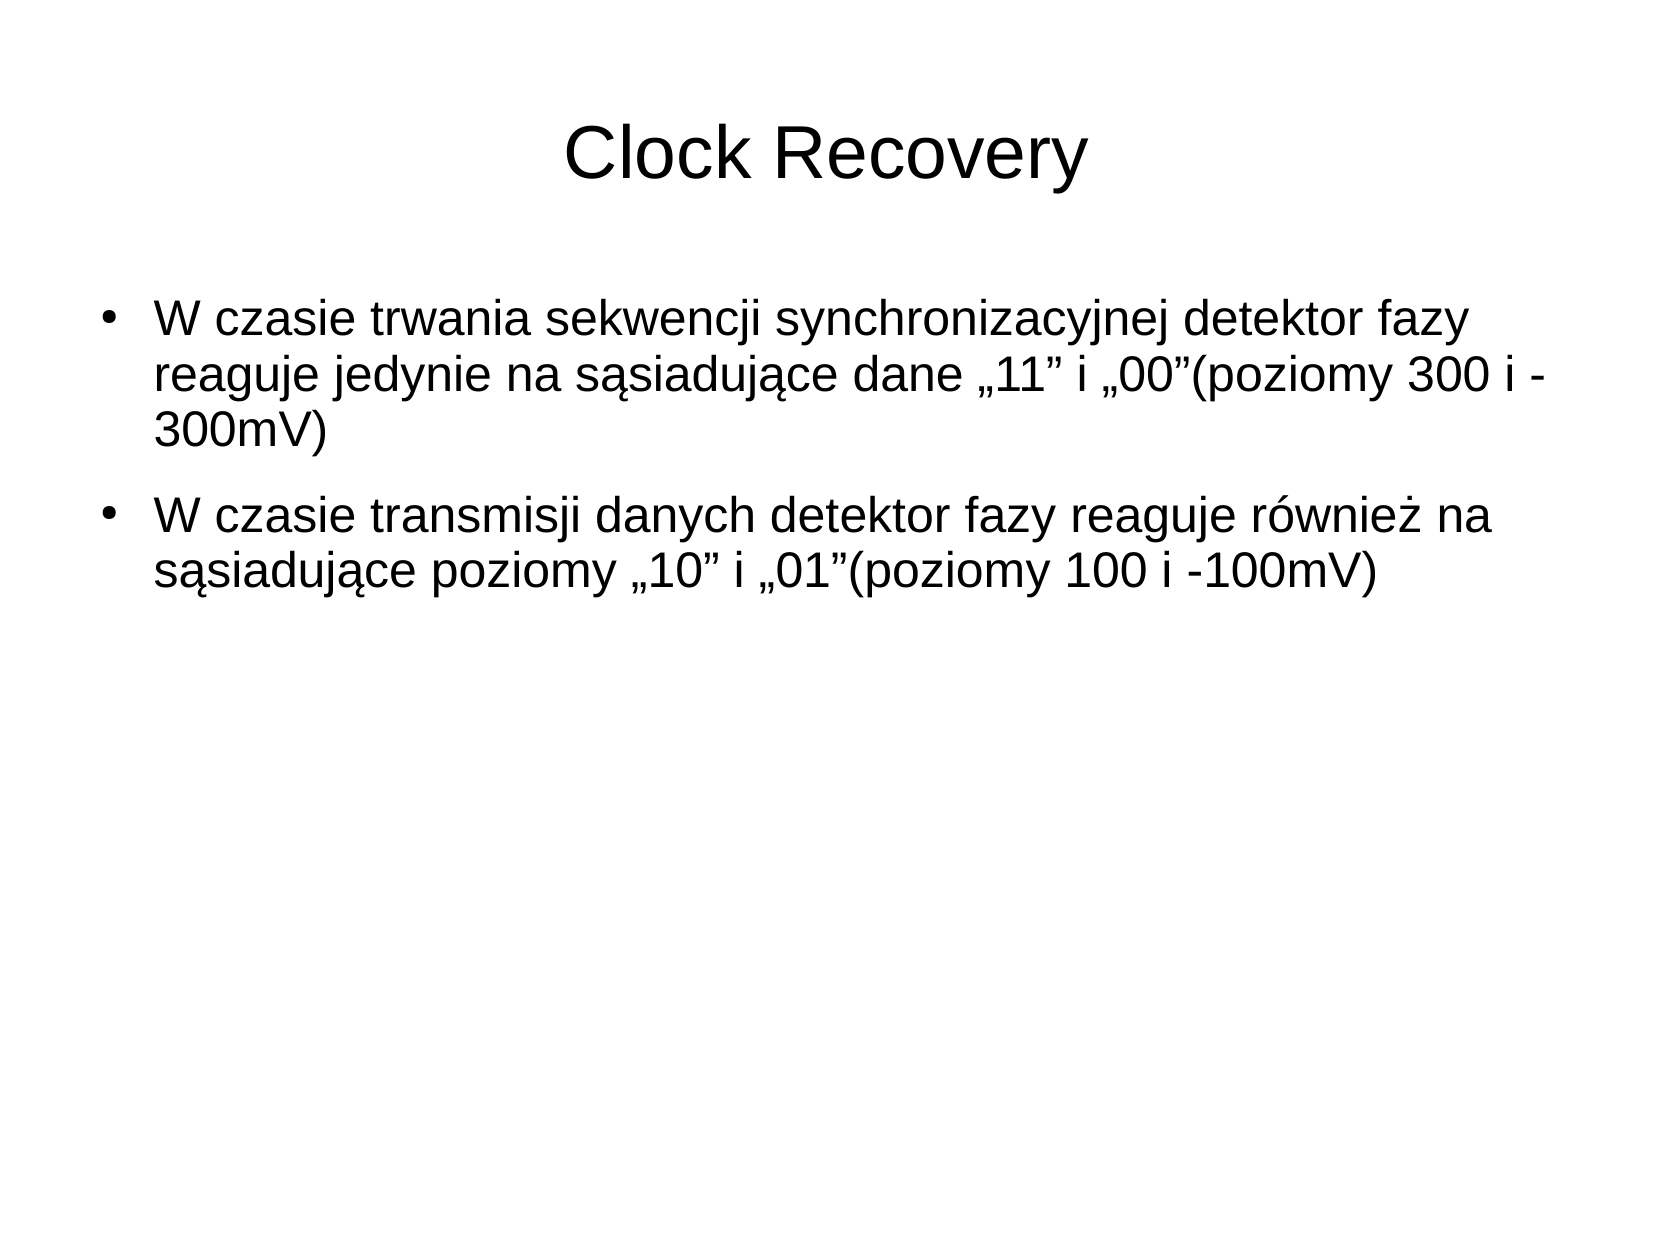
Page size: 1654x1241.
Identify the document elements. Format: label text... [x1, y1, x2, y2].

list W czasie trwania sekwencji synchronizacyjnej detektor fazy reaguje jedynie na sąsiadujące dane „11” i „00”(poziomy 300 i -300mV) W czasie transmisji danych detektor fazy reaguje również na sąsiadujące poziomy „10” i „01”(poziomy 100 i -100mV) [82, 290, 1571, 1010]
title Clock Recovery [82, 49, 1571, 257]
